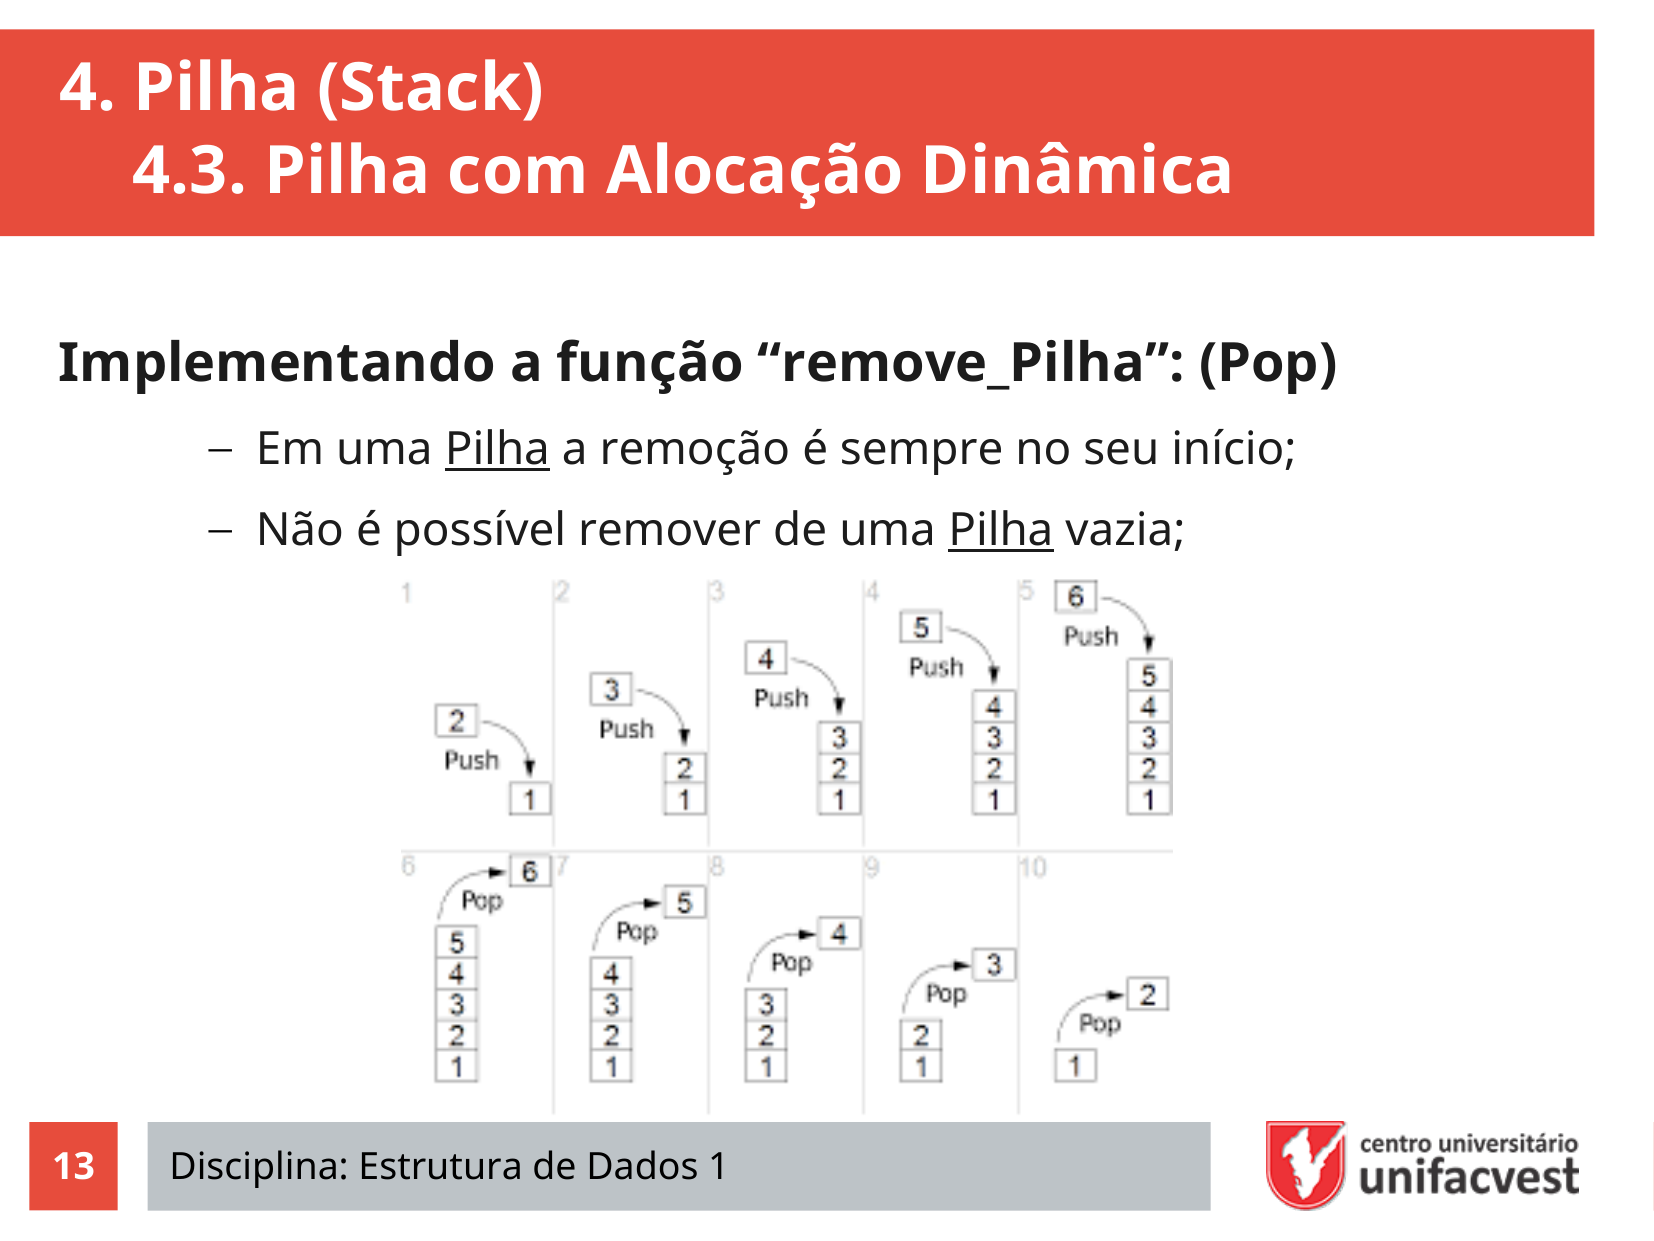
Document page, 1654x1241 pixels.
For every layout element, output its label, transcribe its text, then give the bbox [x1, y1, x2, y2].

picture [401, 578, 1173, 1118]
picture [1266, 1121, 1579, 1211]
list Implementando a função “remove_Pilha”: (Pop) Em uma Pilha a remoção é sempre no seu início; Não é possível remover de uma Pilha vazia; [59, 324, 1566, 1093]
text_box Disciplina: Estrutura de Dados 1 [154, 1132, 1205, 1196]
text_box [1238, 1120, 1654, 1212]
title 4. Pilha (Stack) 4.3. Pilha com Alocação Dinâmica [59, 59, 1595, 207]
